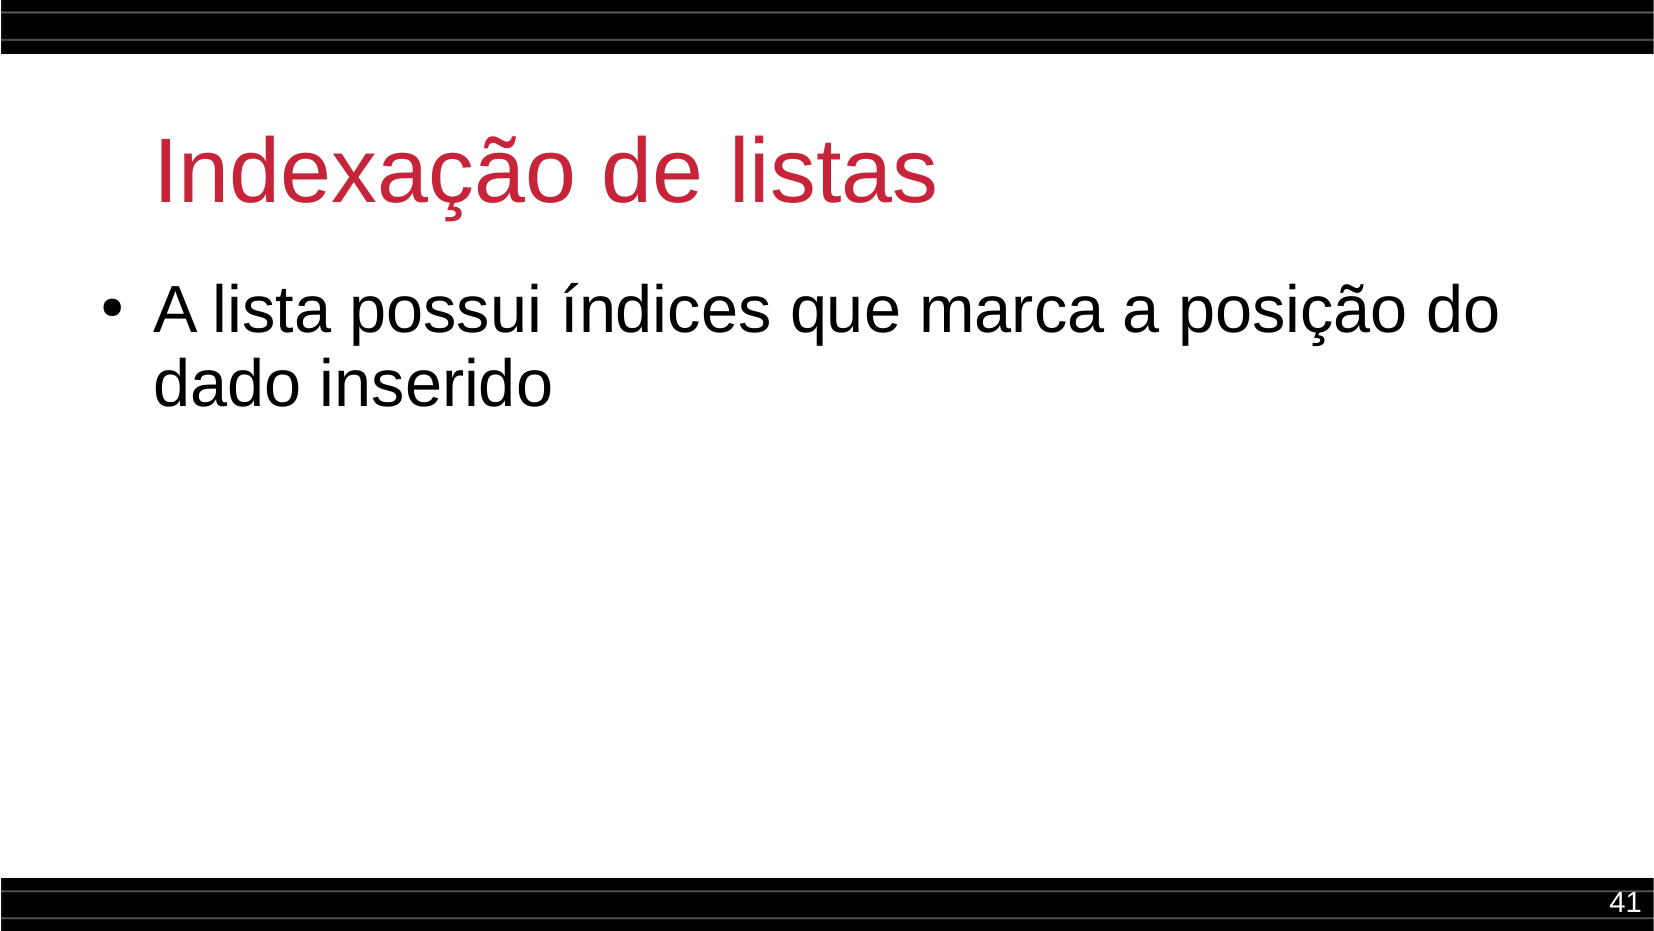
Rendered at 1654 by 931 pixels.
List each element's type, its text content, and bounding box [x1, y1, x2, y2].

picture [1, 0, 1654, 54]
list A lista possui índices que marca a posição do dado inserido [82, 271, 1571, 758]
title Indexação de listas [82, 67, 1571, 271]
picture [1, 878, 1654, 931]
